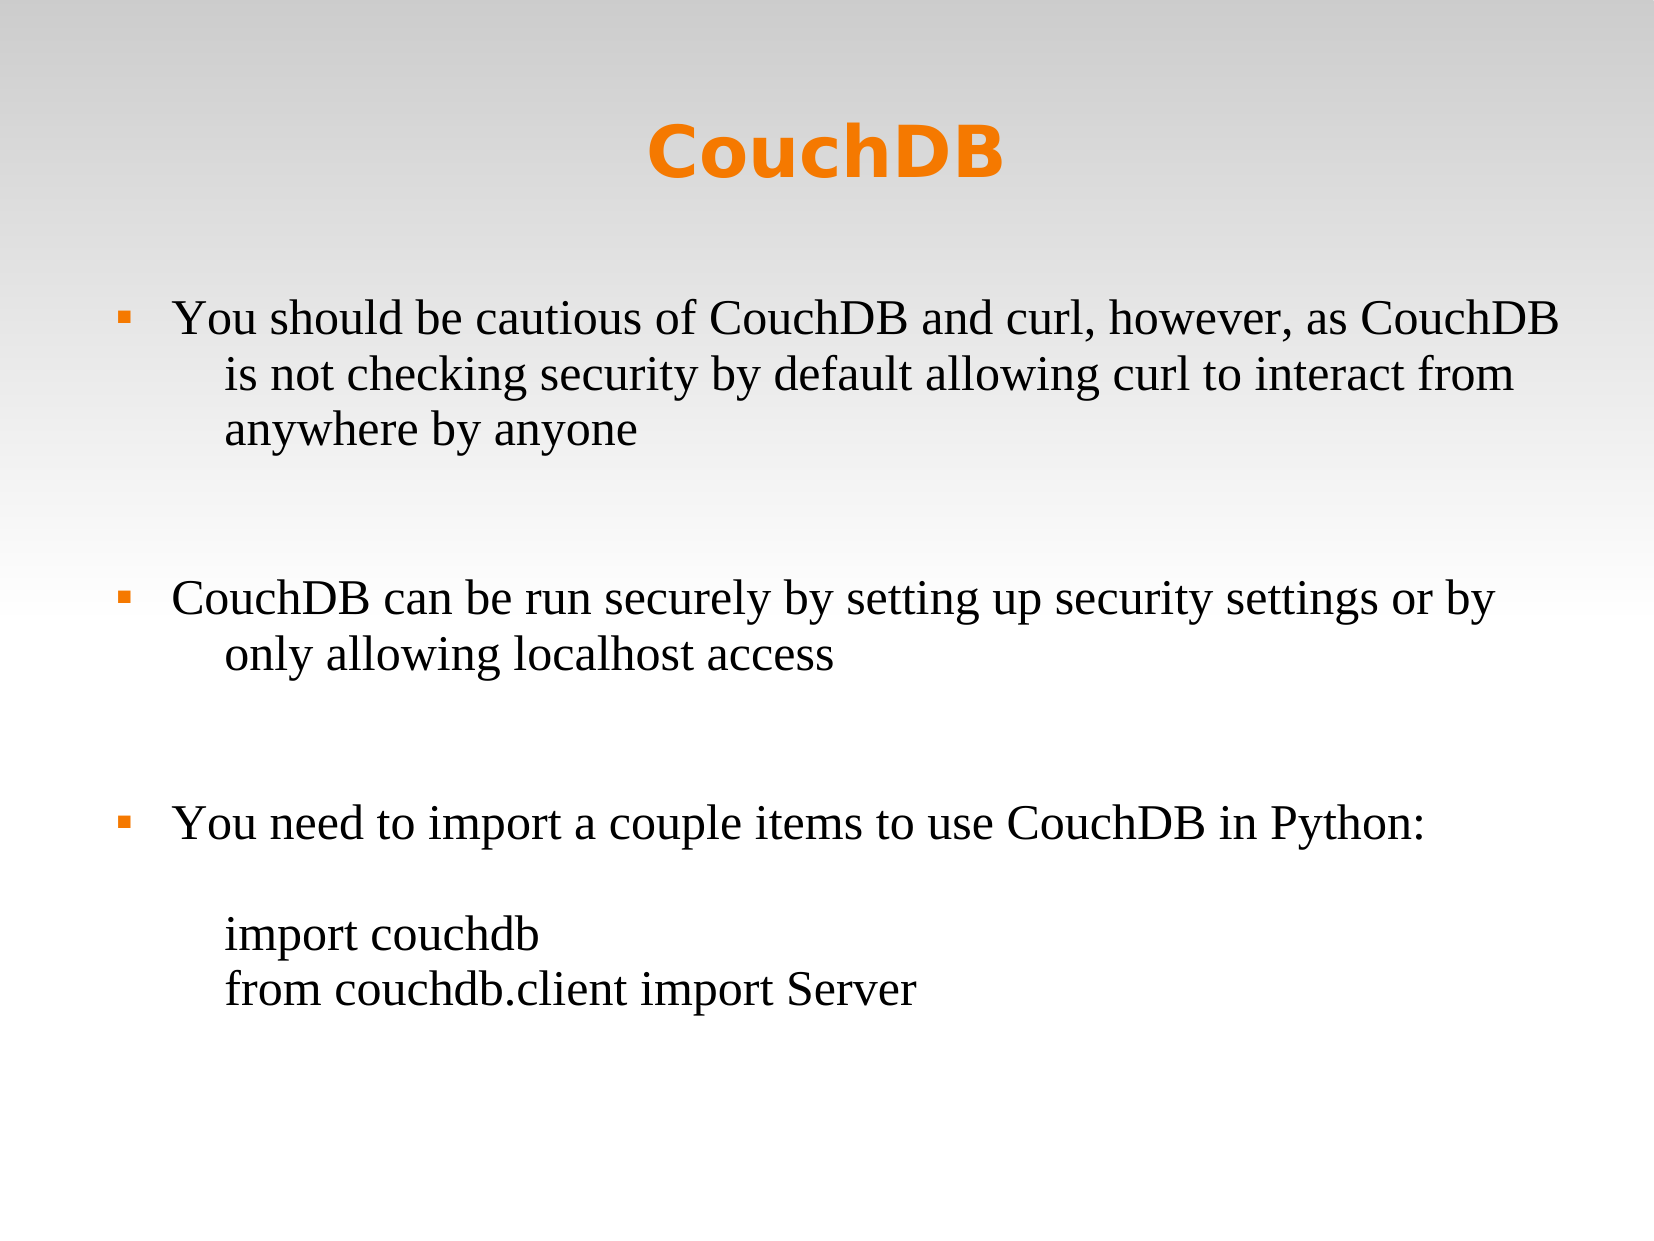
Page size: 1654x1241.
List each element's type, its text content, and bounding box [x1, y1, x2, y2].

list You should be cautious of CouchDB and curl, however, as CouchDB is not checking security by default allowing curl to interact from anywhere by anyone CouchDB can be run securely by setting up security settings or by only allowing localhost access You need to import a couple items to use CouchDB in Python: import couchdb from couchdb.client import Server [82, 290, 1571, 1109]
title CouchDB [82, 49, 1571, 257]
